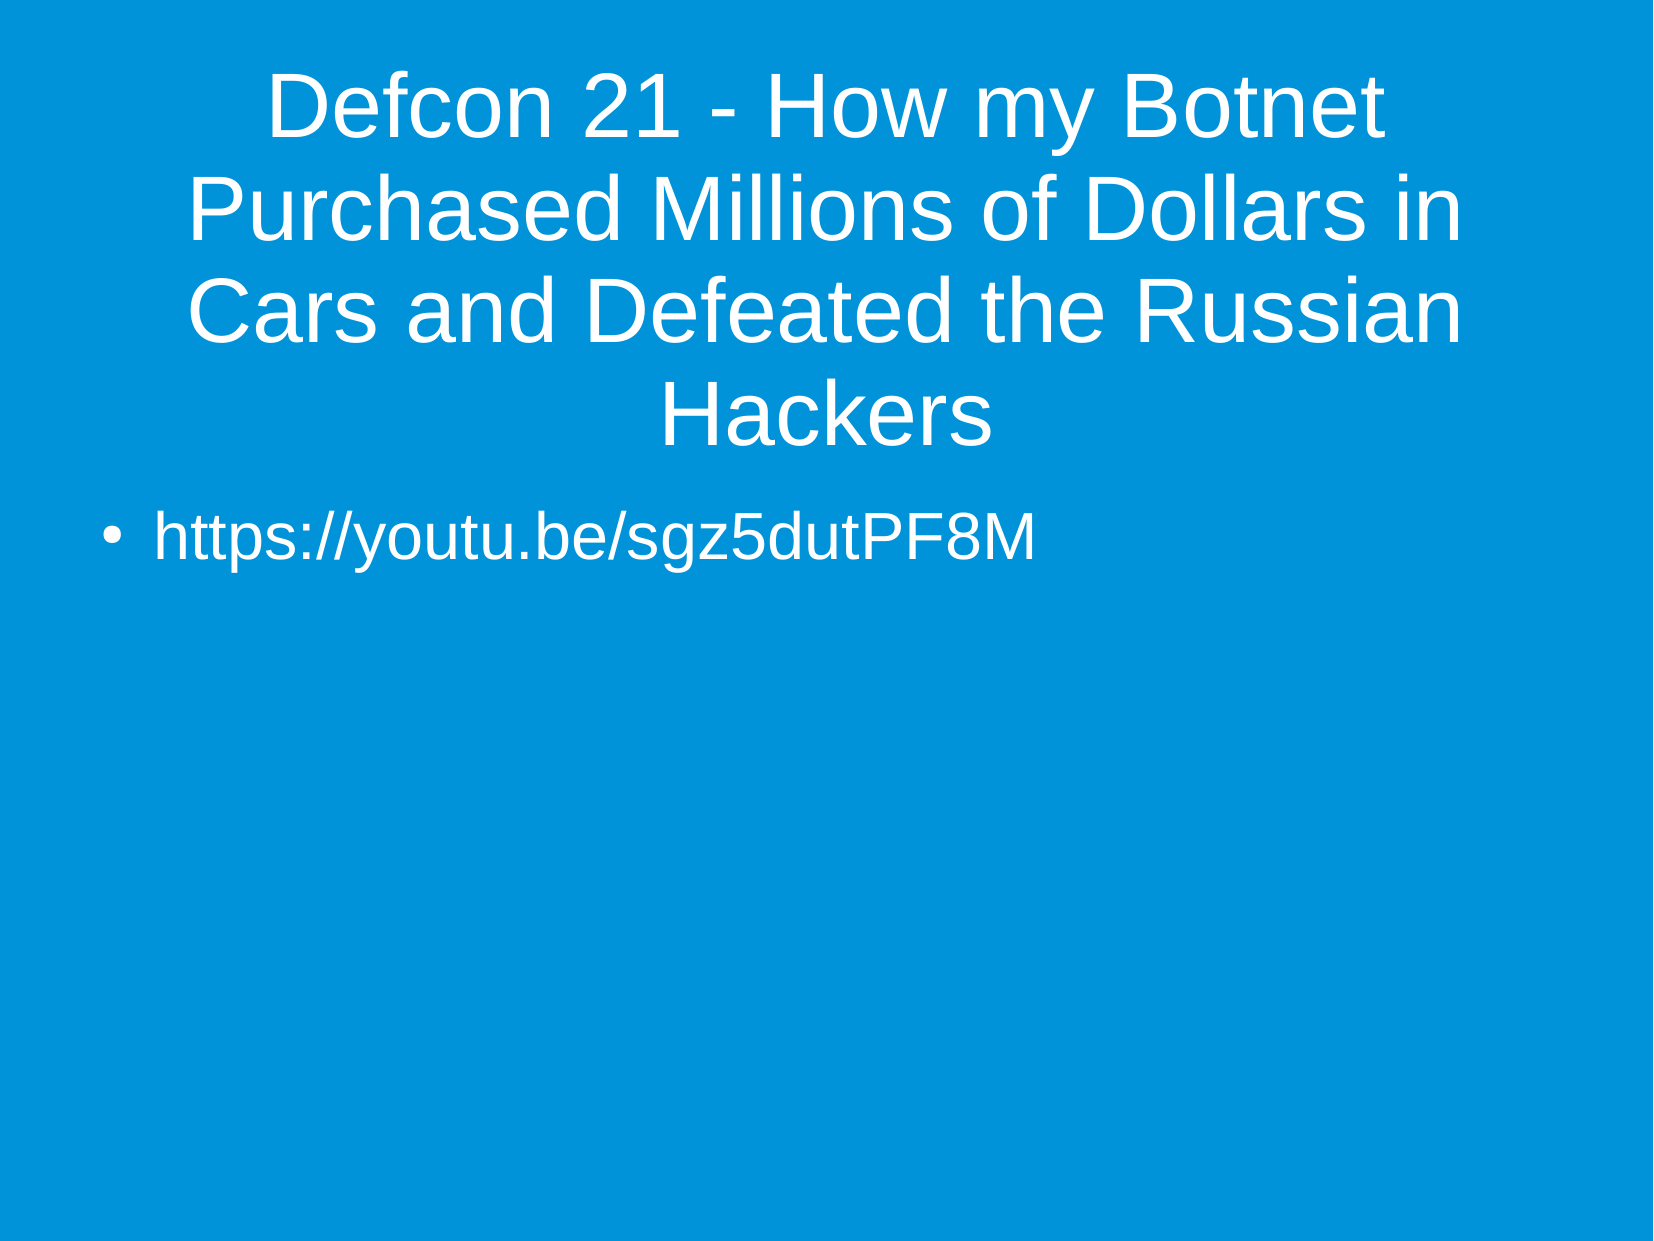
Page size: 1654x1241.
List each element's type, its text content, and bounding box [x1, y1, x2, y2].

list https://youtu.be/sgz5dutPF8M [82, 290, 1571, 1010]
title Defcon 21 - How my Botnet Purchased Millions of Dollars in Cars and Defeated the Russian Hackers [82, 45, 1571, 290]
